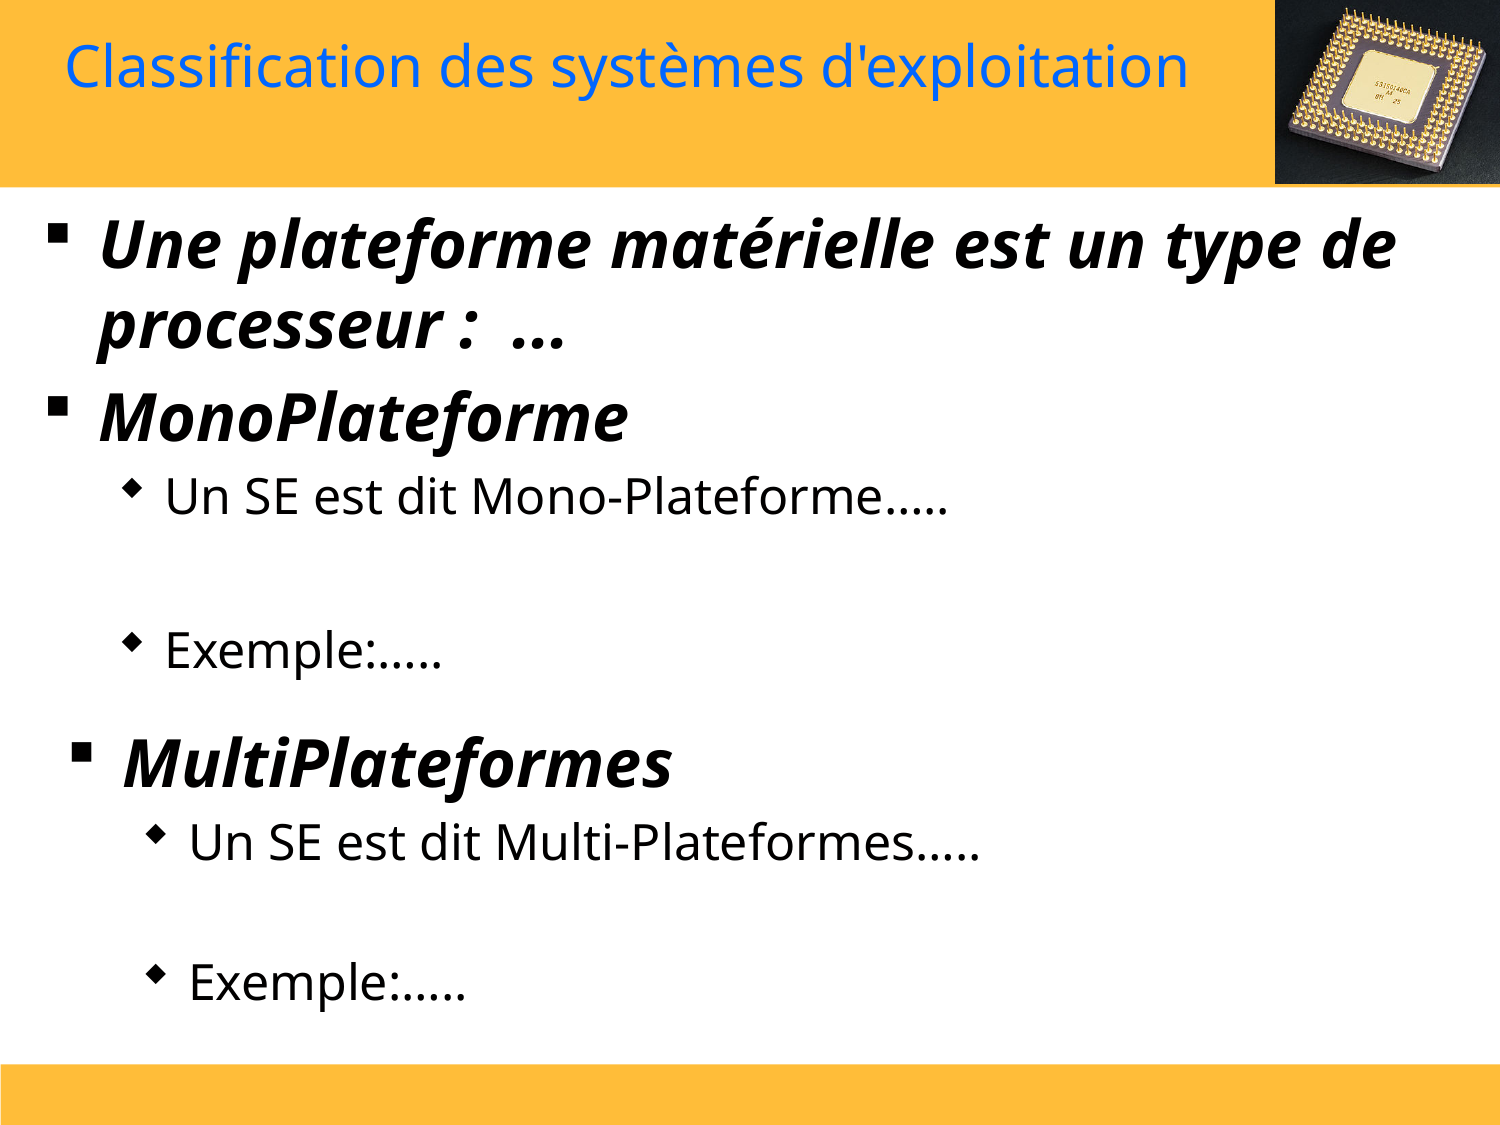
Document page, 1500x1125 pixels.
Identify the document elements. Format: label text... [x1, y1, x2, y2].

picture [1275, 0, 1500, 184]
text_box Classification des systèmes d'exploitation [49, 24, 1275, 148]
text_box MultiPlateformes Un SE est dit Multi-Plateformes….. Exemple:….. [51, 713, 1477, 1063]
text_box Une plateforme matérielle est un type de processeur : ... MonoPlateforme Un SE est dit Mono-Plateforme….. Exemple:….. [27, 194, 1453, 544]
